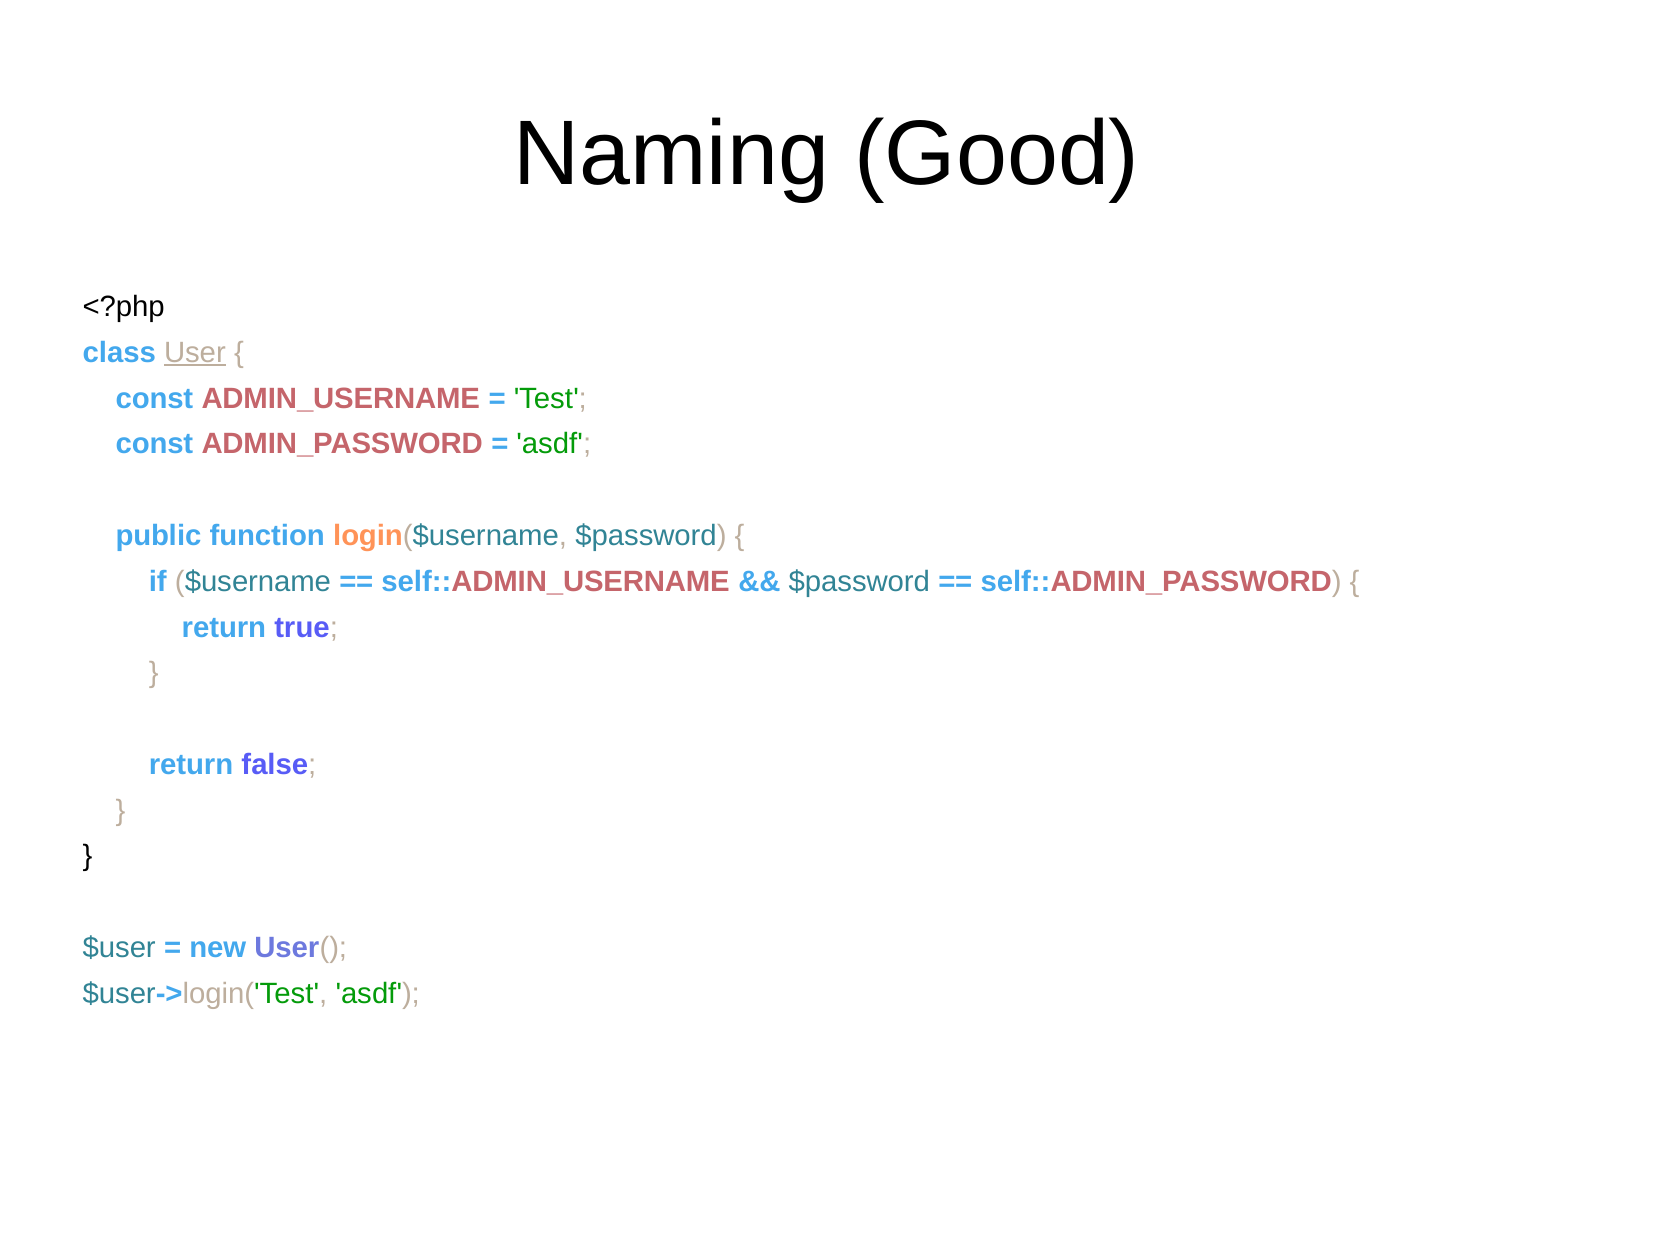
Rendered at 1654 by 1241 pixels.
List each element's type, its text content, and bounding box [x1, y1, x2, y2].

list <?php class User { const ADMIN_USERNAME = 'Test'; const ADMIN_PASSWORD = 'asdf'; public function login($username, $password) { if ($username == self::ADMIN_USERNAME && $password == self::ADMIN_PASSWORD) { return true; } return false; } } $user = new User(); $user->login('Test', 'asdf'); [82, 290, 1571, 1010]
title Naming (Good) [82, 49, 1571, 257]
